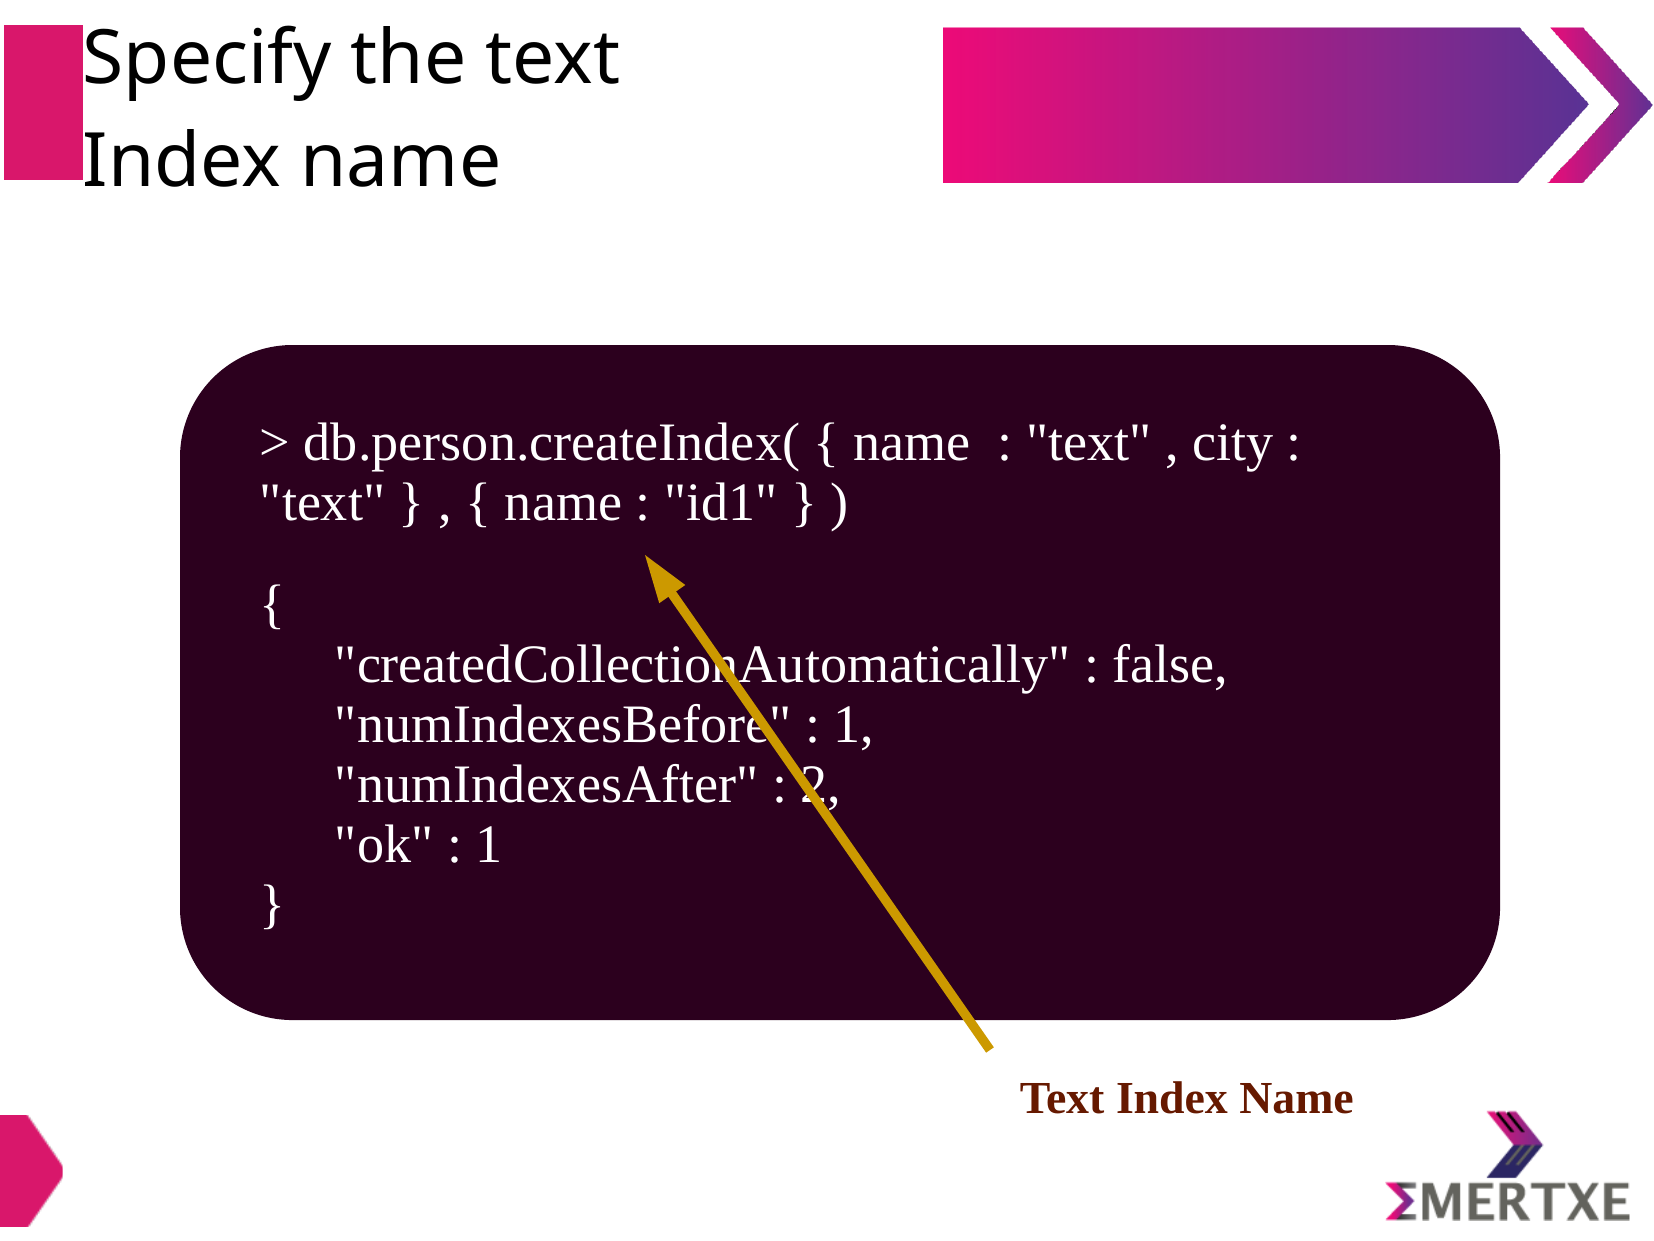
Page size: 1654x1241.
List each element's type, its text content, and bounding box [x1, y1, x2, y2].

picture [1385, 1107, 1631, 1221]
text_box > db.person.createIndex( { name : "text" , city : "text" } , { name : "id1" } ) { "createdCollectionAutomatically" : false, "numIndexesBefore" : 1, "numIndexesAfter" : 2, "ok" : 1 } [245, 405, 1419, 944]
picture [1571, 27, 1653, 183]
text_box [180, 345, 1501, 1021]
title Specify the text Index name [82, 2, 1571, 210]
text_box Text Index Name [1005, 1065, 1426, 1181]
